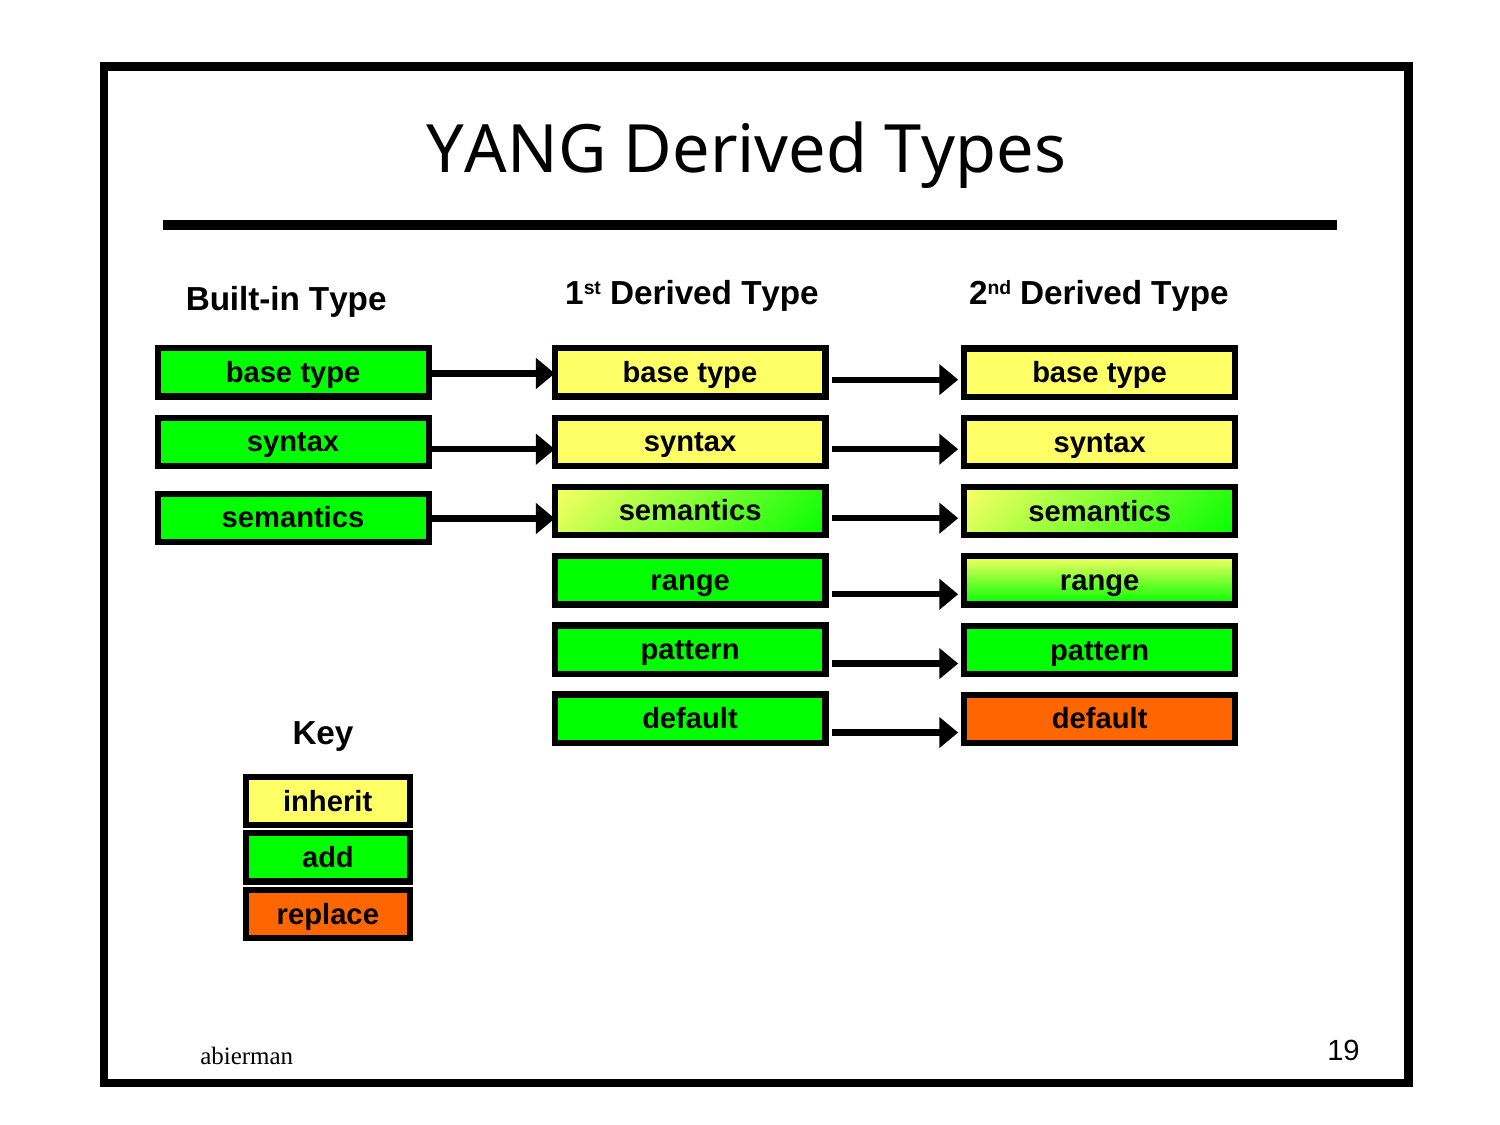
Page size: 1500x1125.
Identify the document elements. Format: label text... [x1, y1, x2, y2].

text_box syntax [157, 417, 429, 466]
text_box semantics [157, 493, 429, 543]
text_box default [964, 694, 1236, 744]
text_box replace [246, 890, 410, 939]
text_box semantics [554, 486, 826, 535]
title YANG Derived Types [162, 87, 1332, 200]
text_box syntax [964, 417, 1236, 467]
text_box 1st Derived Type [550, 266, 834, 319]
text_box base type [157, 348, 429, 397]
text_box default [554, 694, 826, 743]
text_box syntax [554, 417, 826, 466]
text_box 2nd Derived Type [954, 266, 1245, 319]
text_box Built-in Type [171, 272, 402, 326]
text_box range [964, 556, 1236, 605]
text_box Key [277, 707, 369, 760]
text_box pattern [554, 625, 826, 674]
text_box add [246, 833, 410, 882]
text_box base type [554, 348, 826, 397]
text_box semantics [964, 486, 1236, 536]
text_box pattern [964, 625, 1236, 675]
text_box inherit [246, 776, 410, 826]
text_box range [554, 556, 826, 605]
text_box base type [964, 348, 1236, 397]
